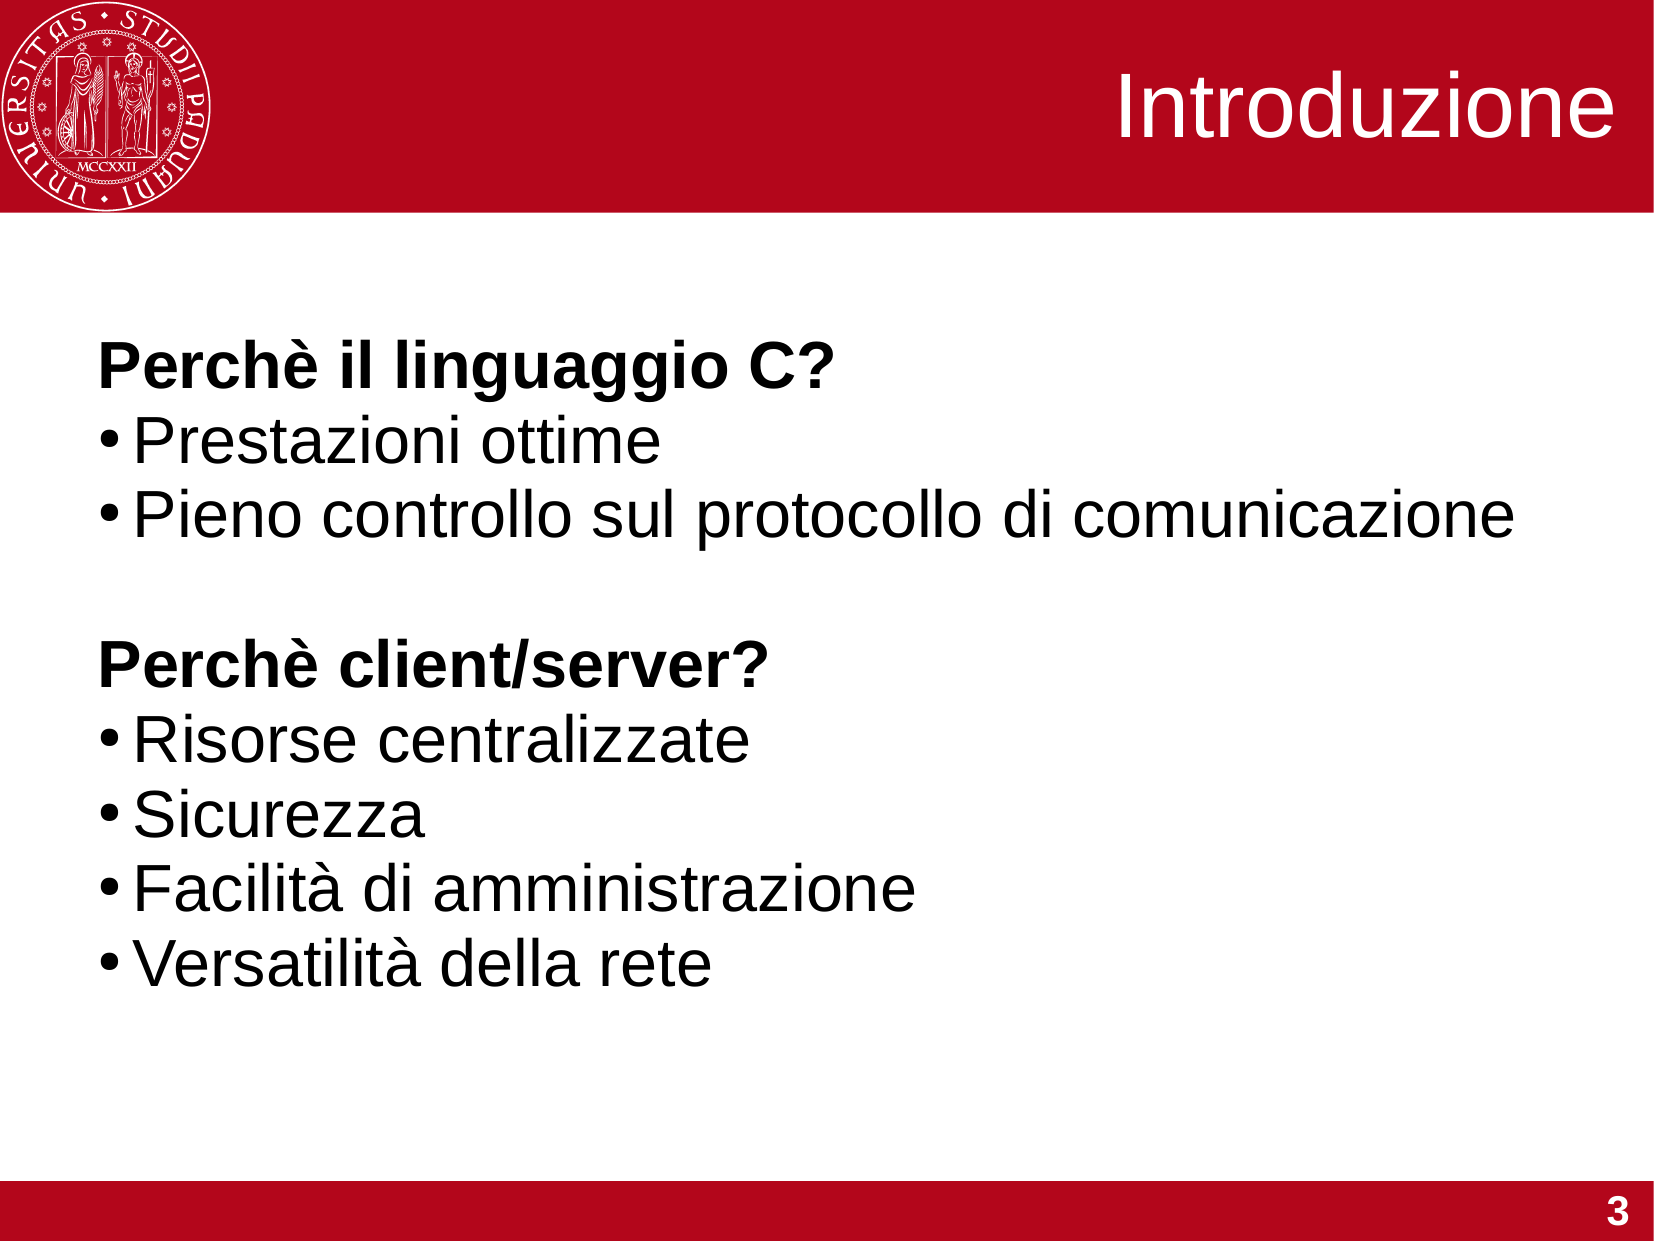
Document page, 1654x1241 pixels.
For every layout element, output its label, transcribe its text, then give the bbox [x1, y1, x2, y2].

text_box Perchè il linguaggio C? Prestazioni ottime Pieno controllo sul protocollo di comunicazione Perchè client/server? Risorse centralizzate Sicurezza Facilità di amministrazione Versatilità della rete [82, 271, 1571, 1123]
picture [0, 0, 212, 213]
title Introduzione [259, 0, 1619, 213]
